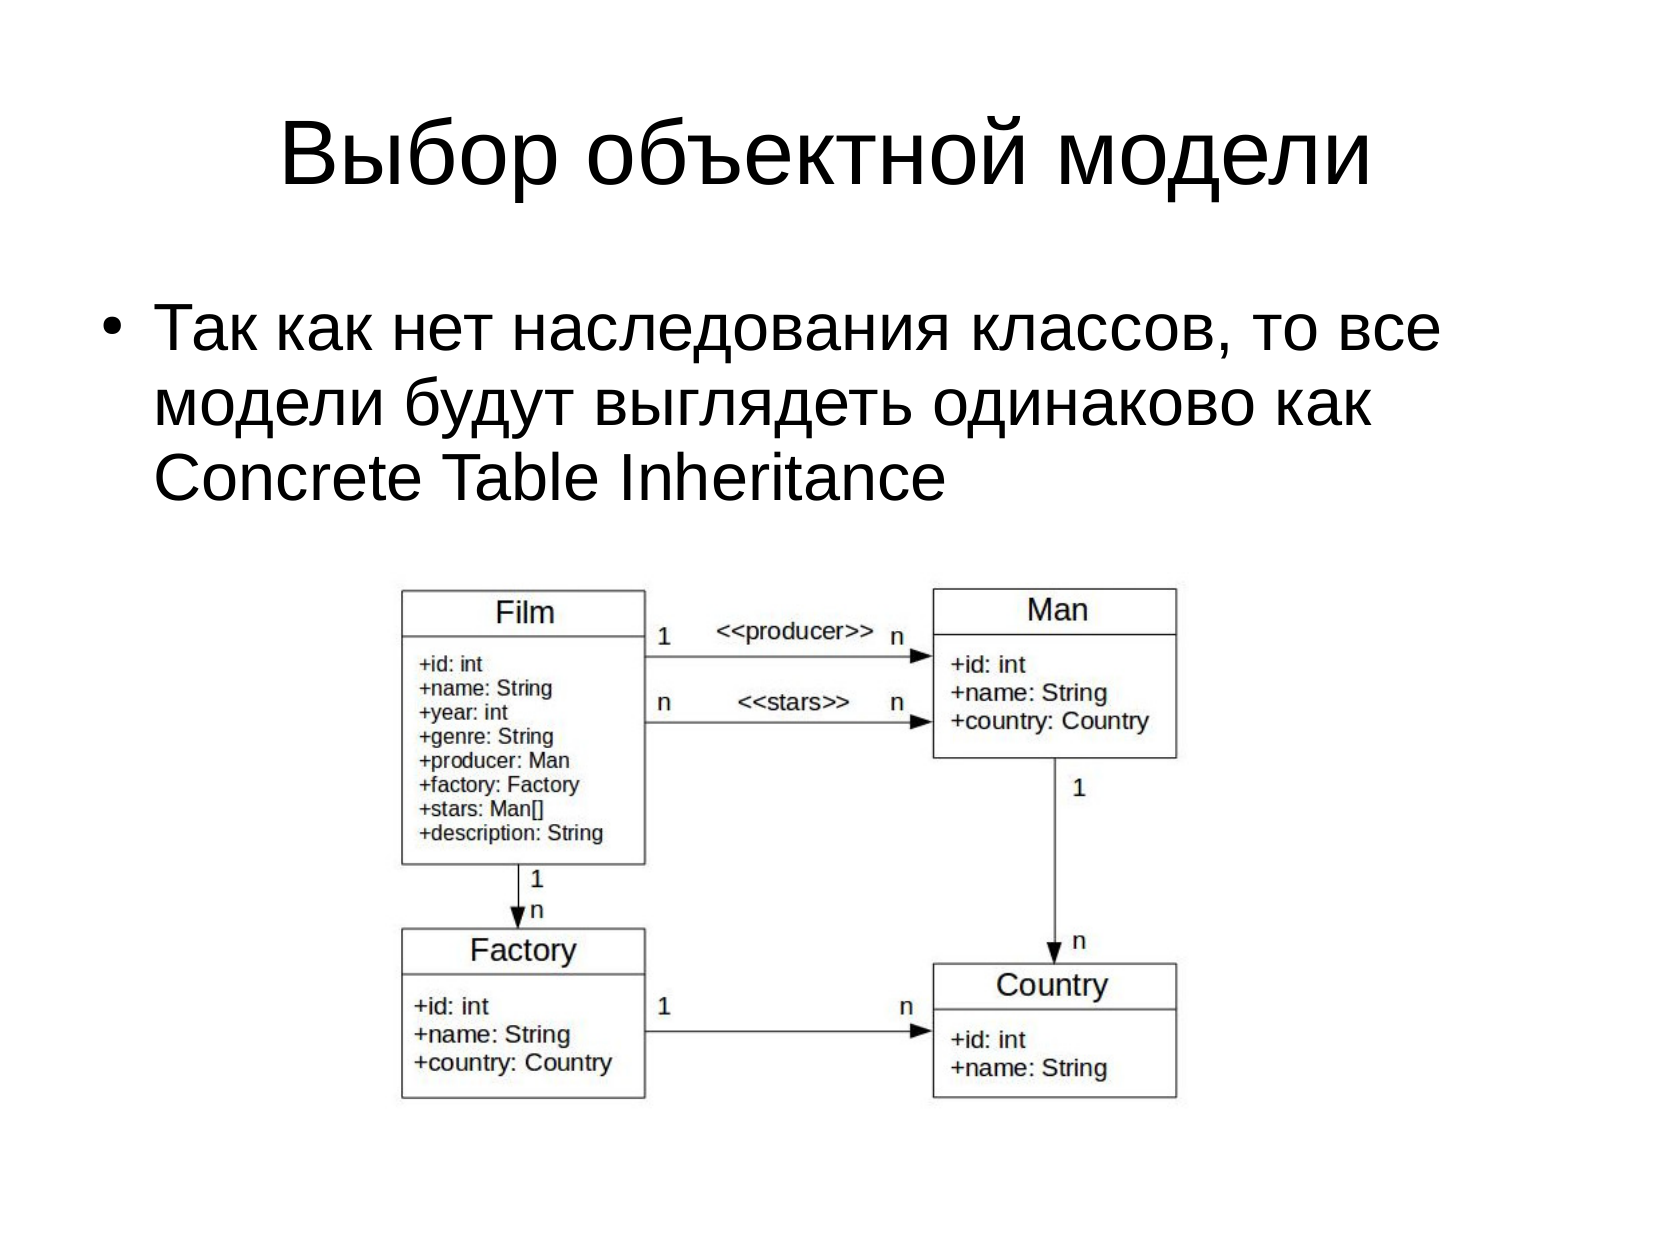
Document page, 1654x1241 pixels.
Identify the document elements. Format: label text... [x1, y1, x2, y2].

list Так как нет наследования классов, то все модели будут выглядеть одинаково как Concrete Table Inheritance [82, 290, 1571, 1010]
title Выбор объектной модели [82, 49, 1571, 257]
picture [364, 551, 1229, 1146]
